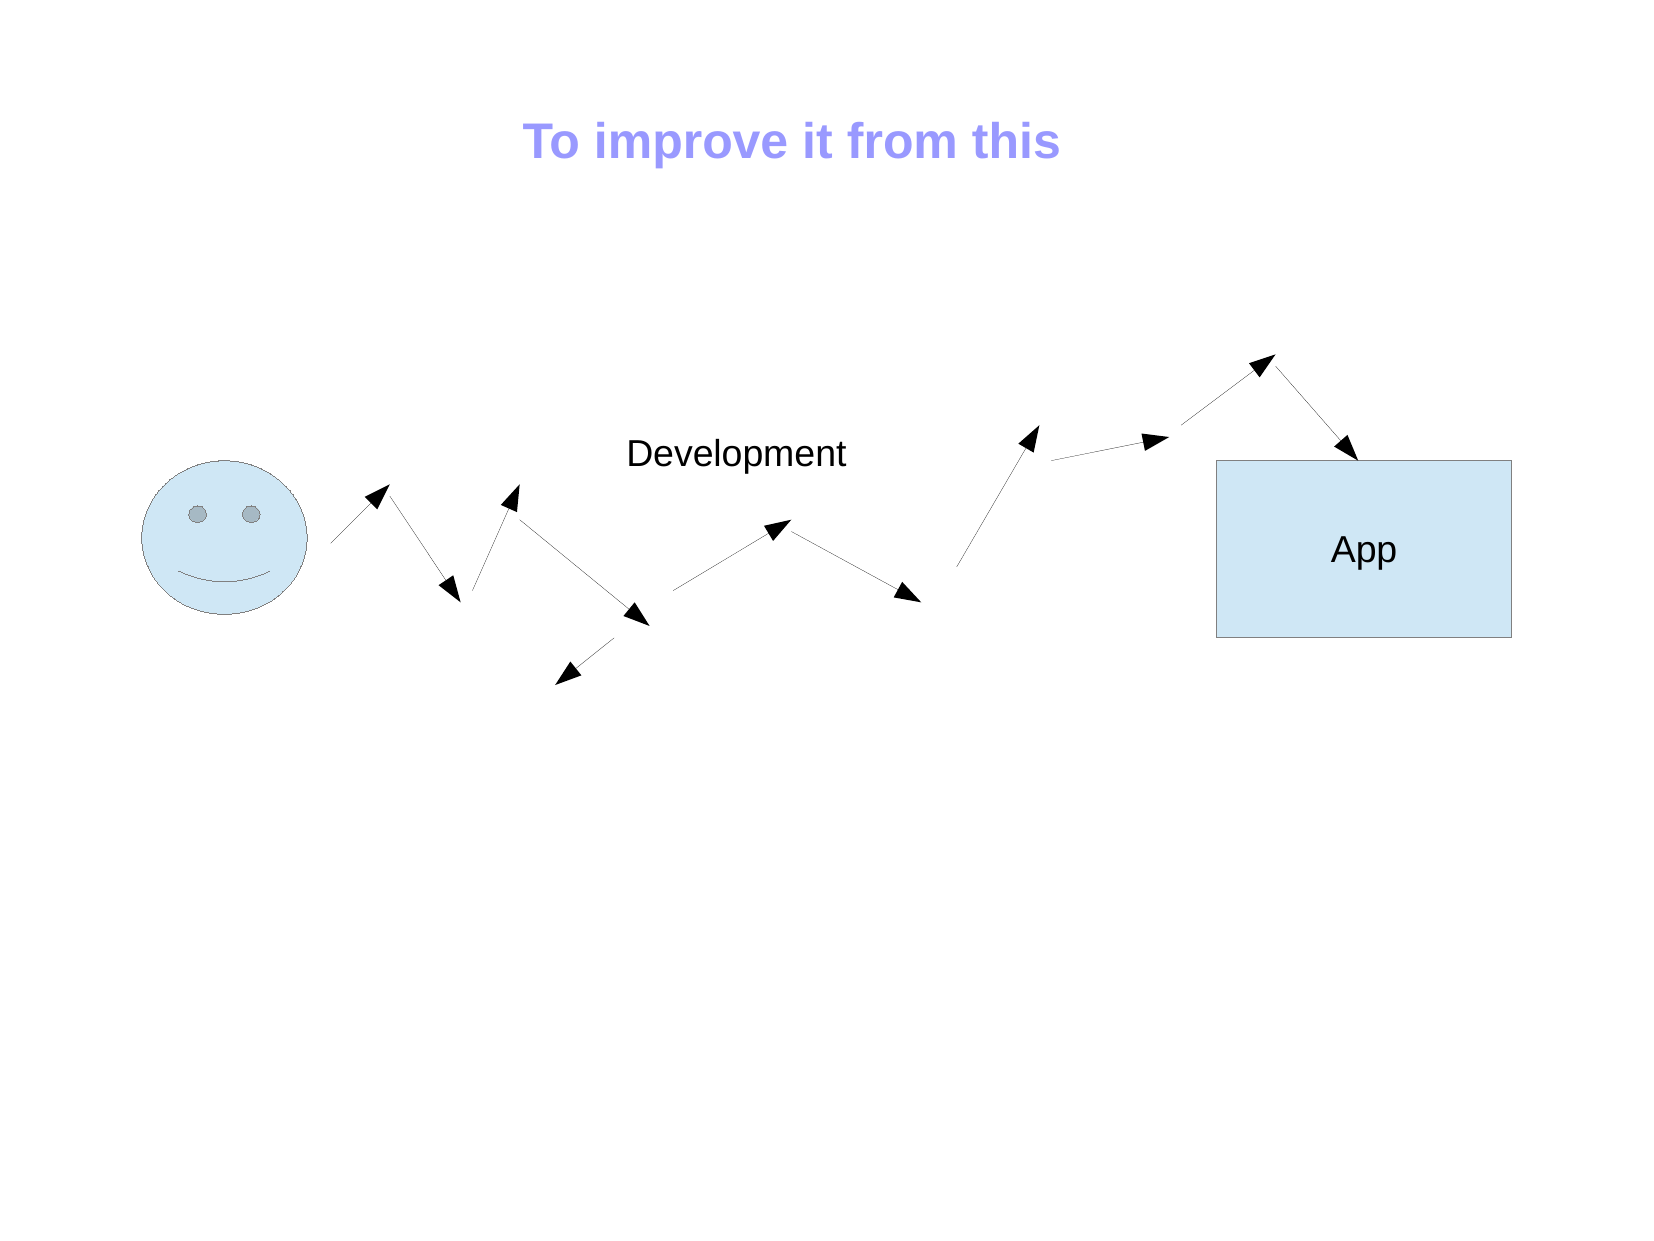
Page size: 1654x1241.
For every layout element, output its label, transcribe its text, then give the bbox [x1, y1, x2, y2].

text_box To improve it from this [507, 106, 1076, 177]
text_box [141, 460, 308, 615]
text_box App [1216, 460, 1512, 638]
text_box Development [611, 425, 863, 483]
